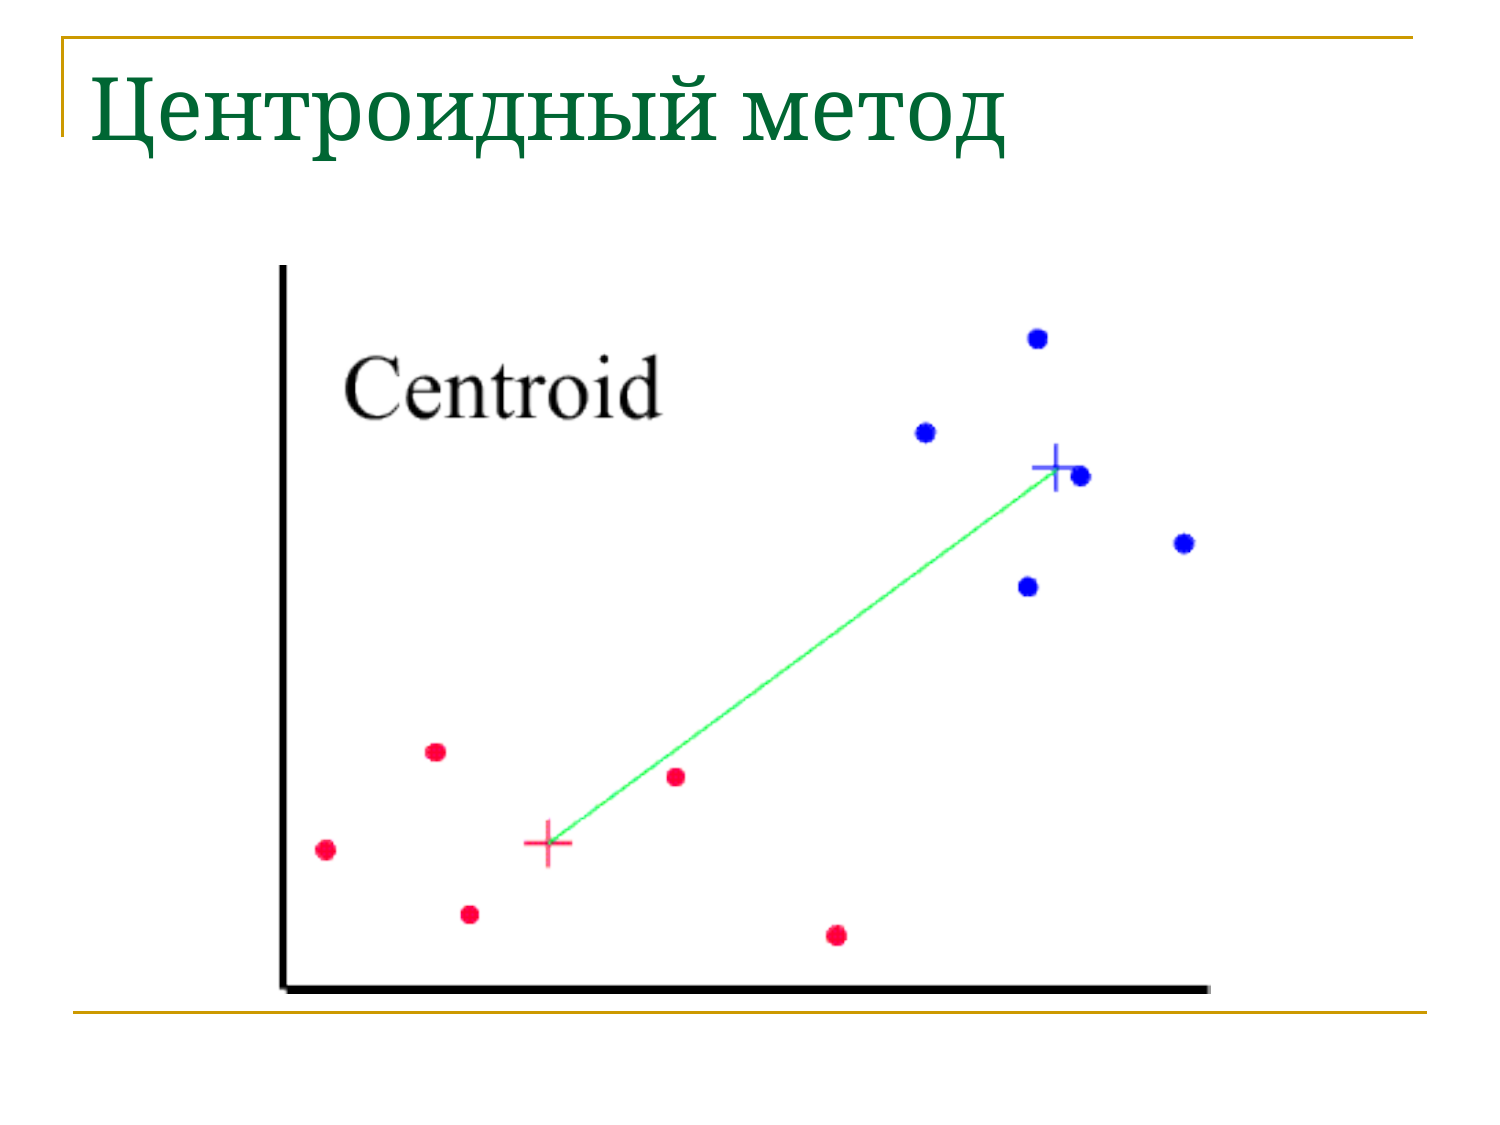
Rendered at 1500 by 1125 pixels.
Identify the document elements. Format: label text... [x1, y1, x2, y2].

title Центроидный метод [75, 45, 1426, 233]
picture [277, 265, 1211, 994]
